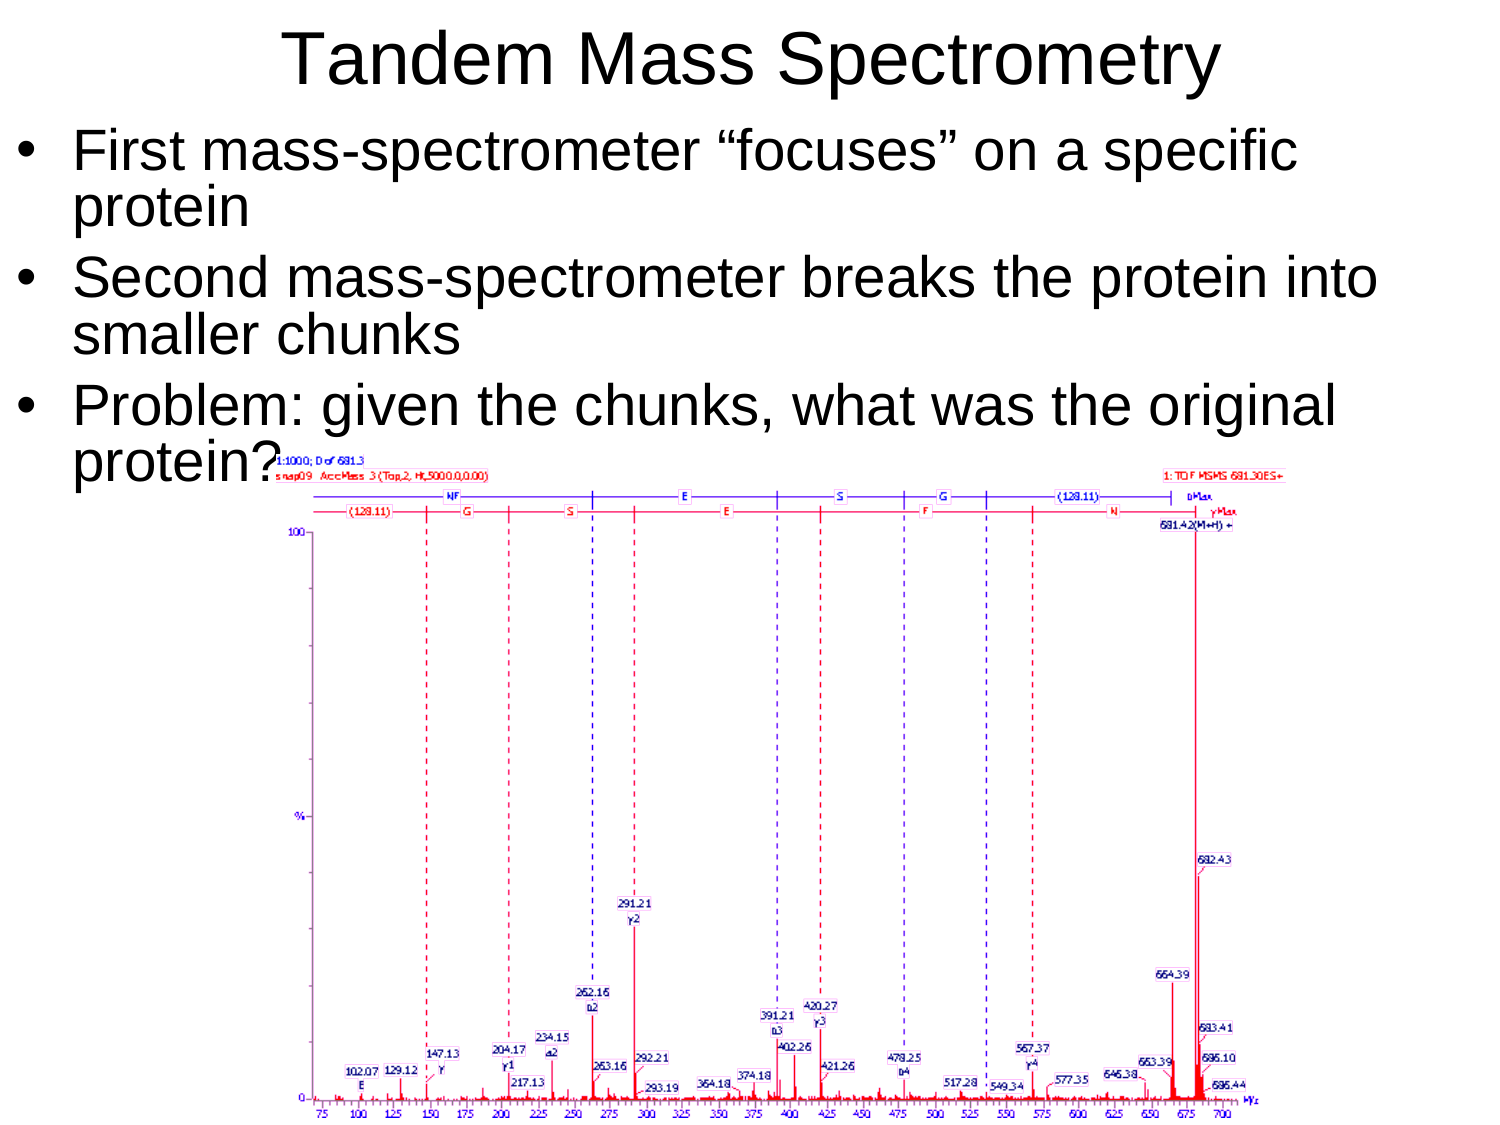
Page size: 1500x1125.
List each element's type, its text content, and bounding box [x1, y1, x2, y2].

title Tandem Mass Spectrometry [19, 9, 1485, 116]
picture [276, 454, 1286, 1118]
list First mass-spectrometer “focuses” on a specific protein Second mass-spectrometer breaks the protein into smaller chunks Problem: given the chunks, what was the original protein? [16, 124, 1485, 1072]
